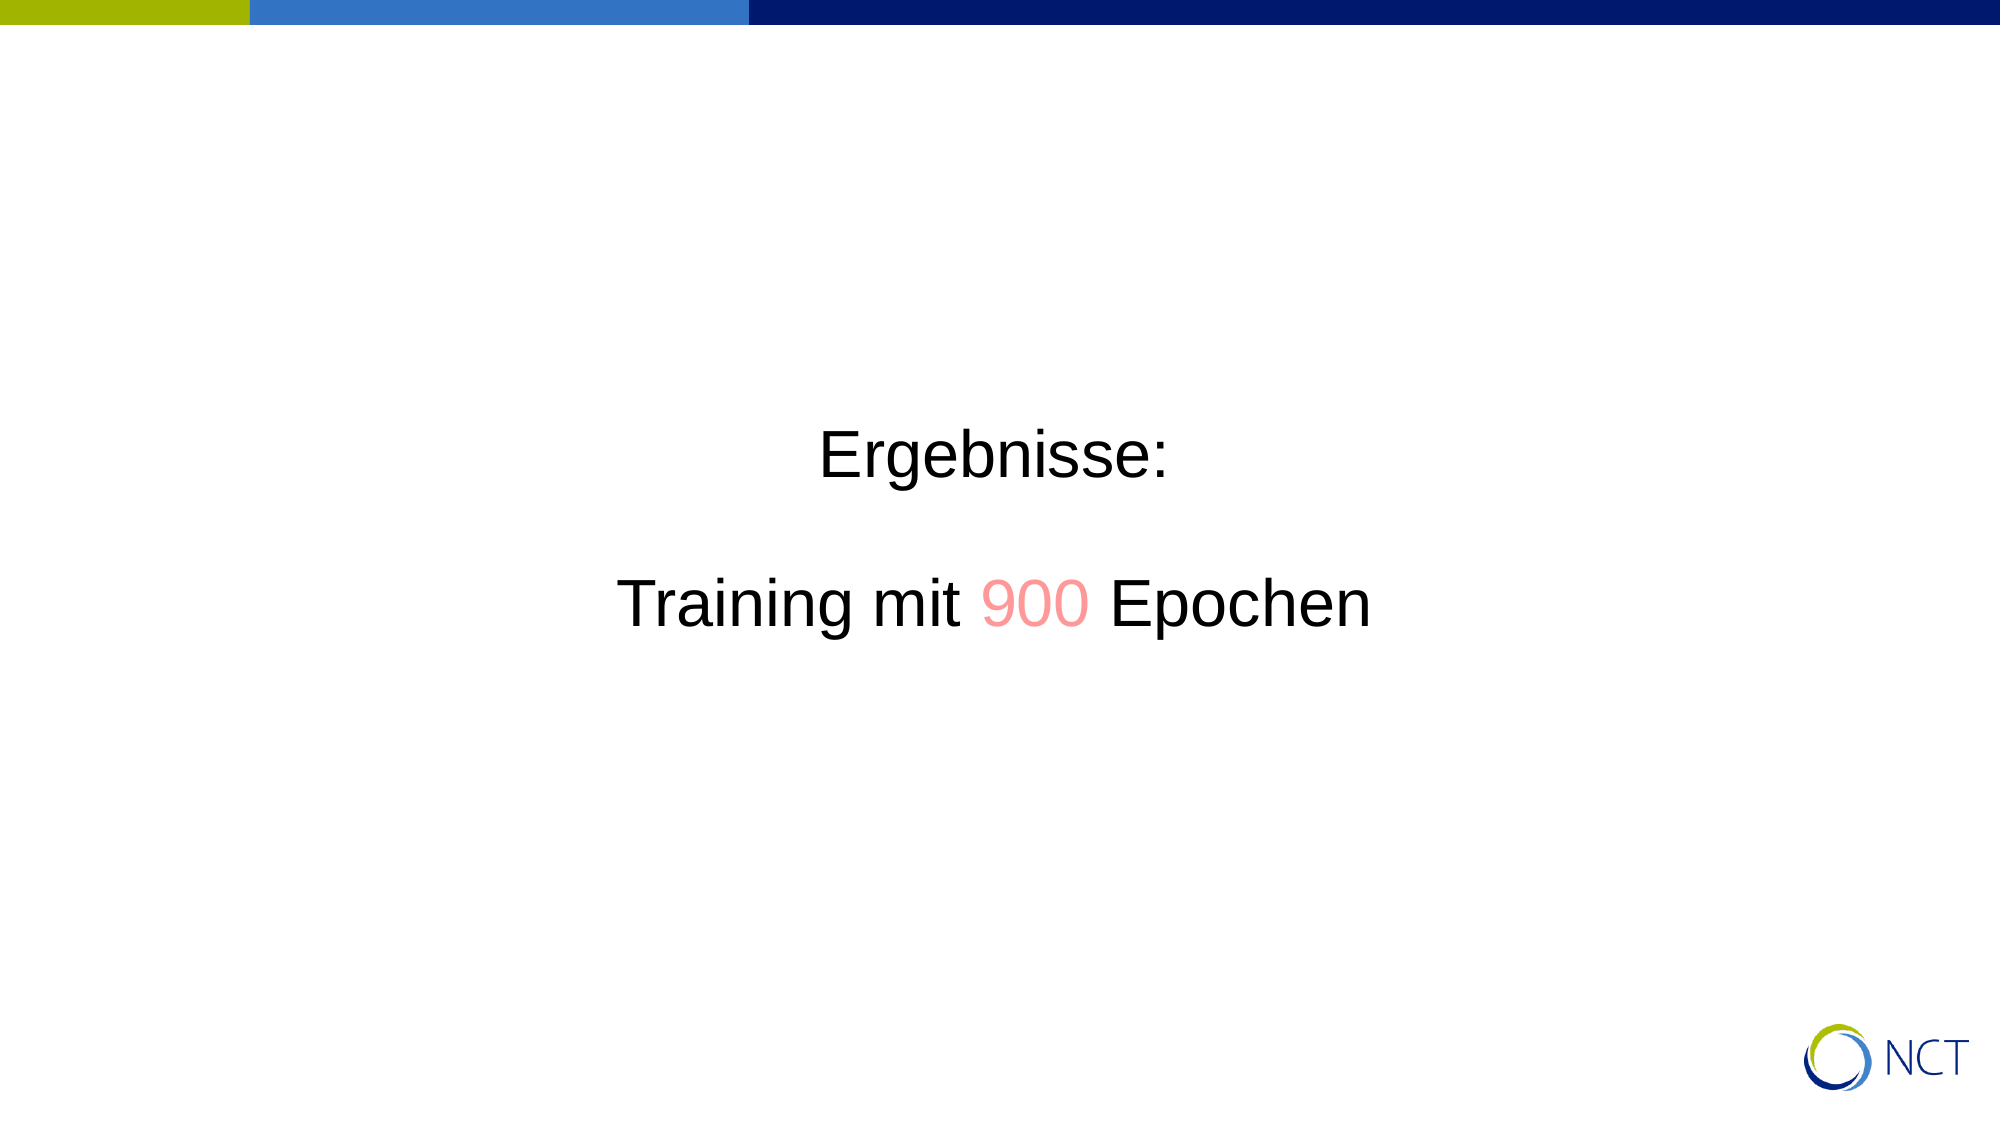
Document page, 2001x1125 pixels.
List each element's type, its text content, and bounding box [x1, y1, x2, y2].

picture [1804, 1024, 1969, 1091]
title Ergebnisse: Training mit 900 Epochen [98, 416, 1891, 641]
